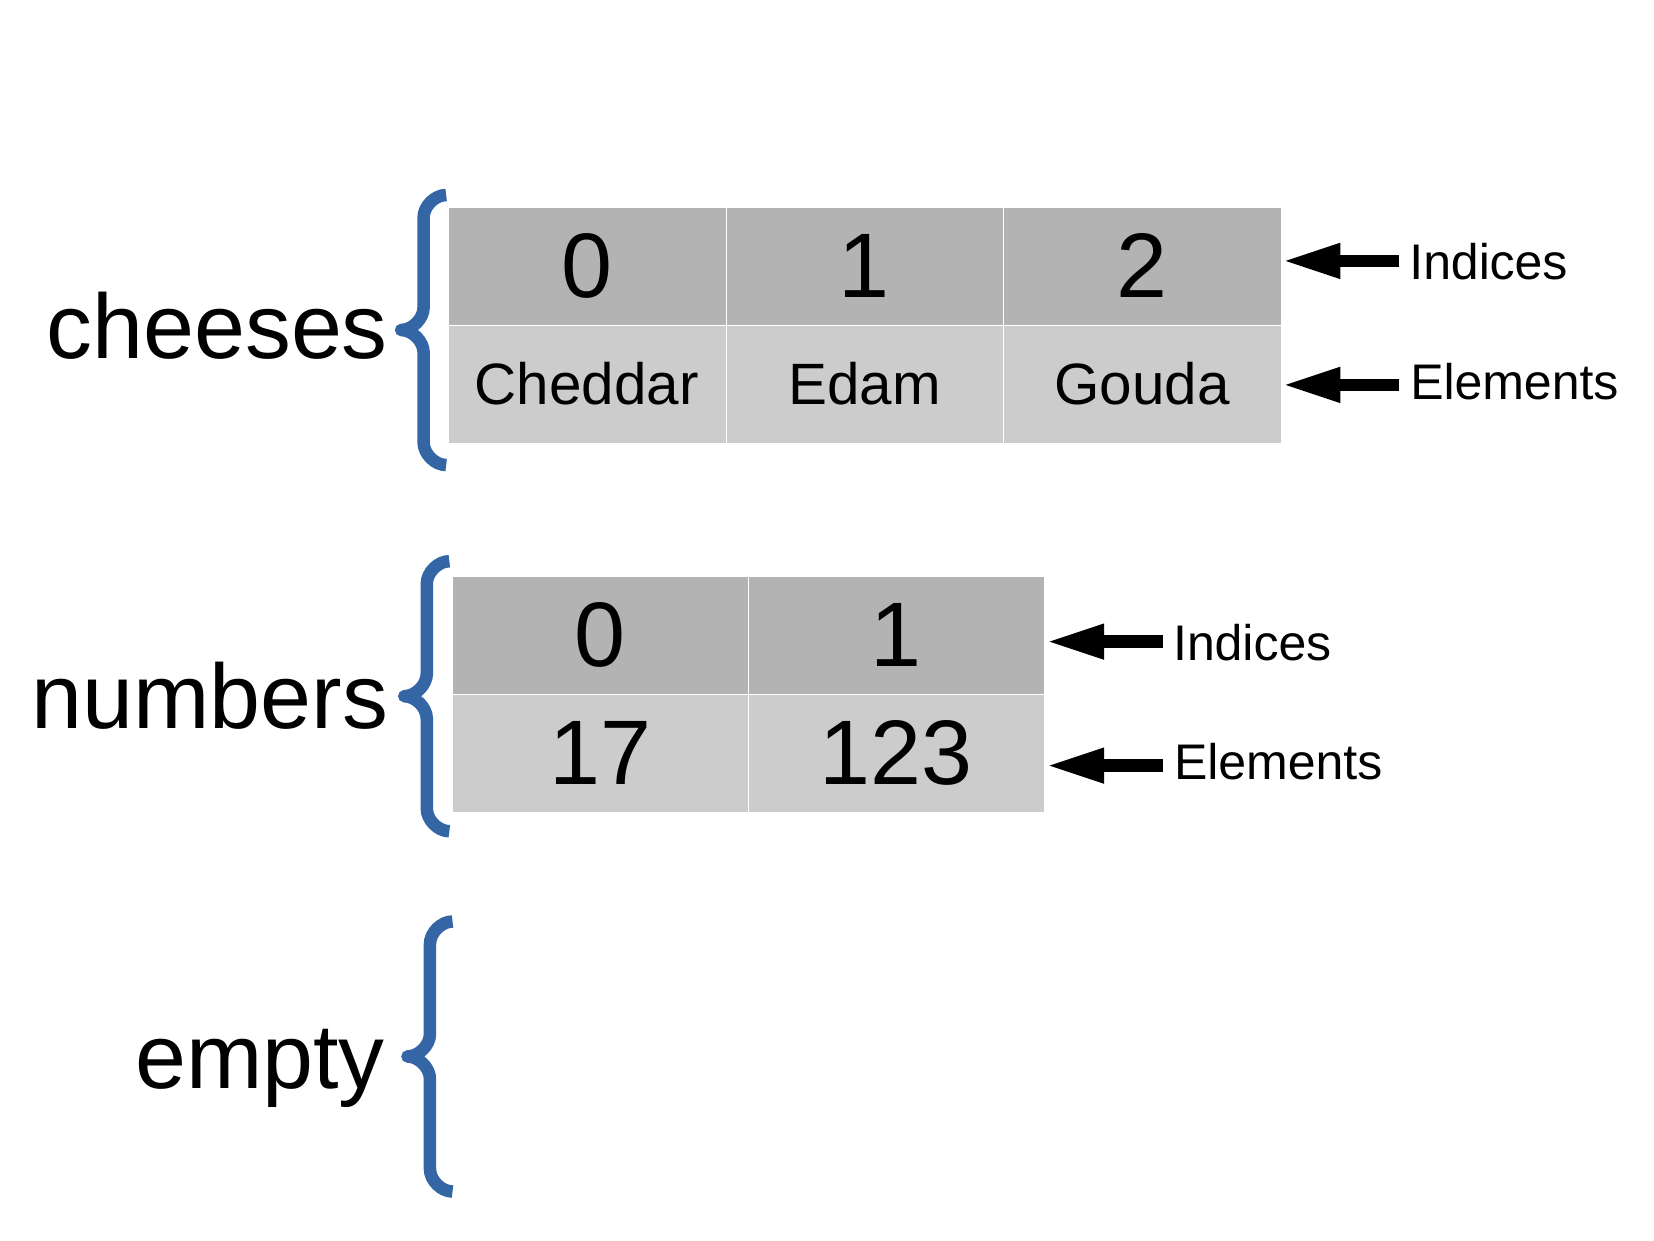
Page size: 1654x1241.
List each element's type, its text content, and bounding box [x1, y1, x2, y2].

table_cell 123 [749, 695, 1044, 812]
table_header 1 [727, 208, 1003, 325]
table_header 0 [449, 208, 726, 325]
table_header 0 [453, 577, 748, 694]
table_header 1 [749, 577, 1044, 694]
text_box Elements [1402, 353, 1628, 411]
table_cell Cheddar [449, 326, 726, 443]
table_cell Gouda [1004, 326, 1281, 443]
table_cell 17 [453, 695, 748, 812]
text_box Indices [1402, 234, 1576, 291]
text_box numbers [31, 645, 392, 749]
text_box cheeses [46, 275, 389, 379]
text_box Elements [1165, 734, 1391, 792]
text_box Indices [1165, 615, 1339, 671]
table_cell Edam [727, 326, 1003, 443]
table_header 2 [1004, 208, 1281, 325]
text_box empty [135, 1005, 400, 1109]
